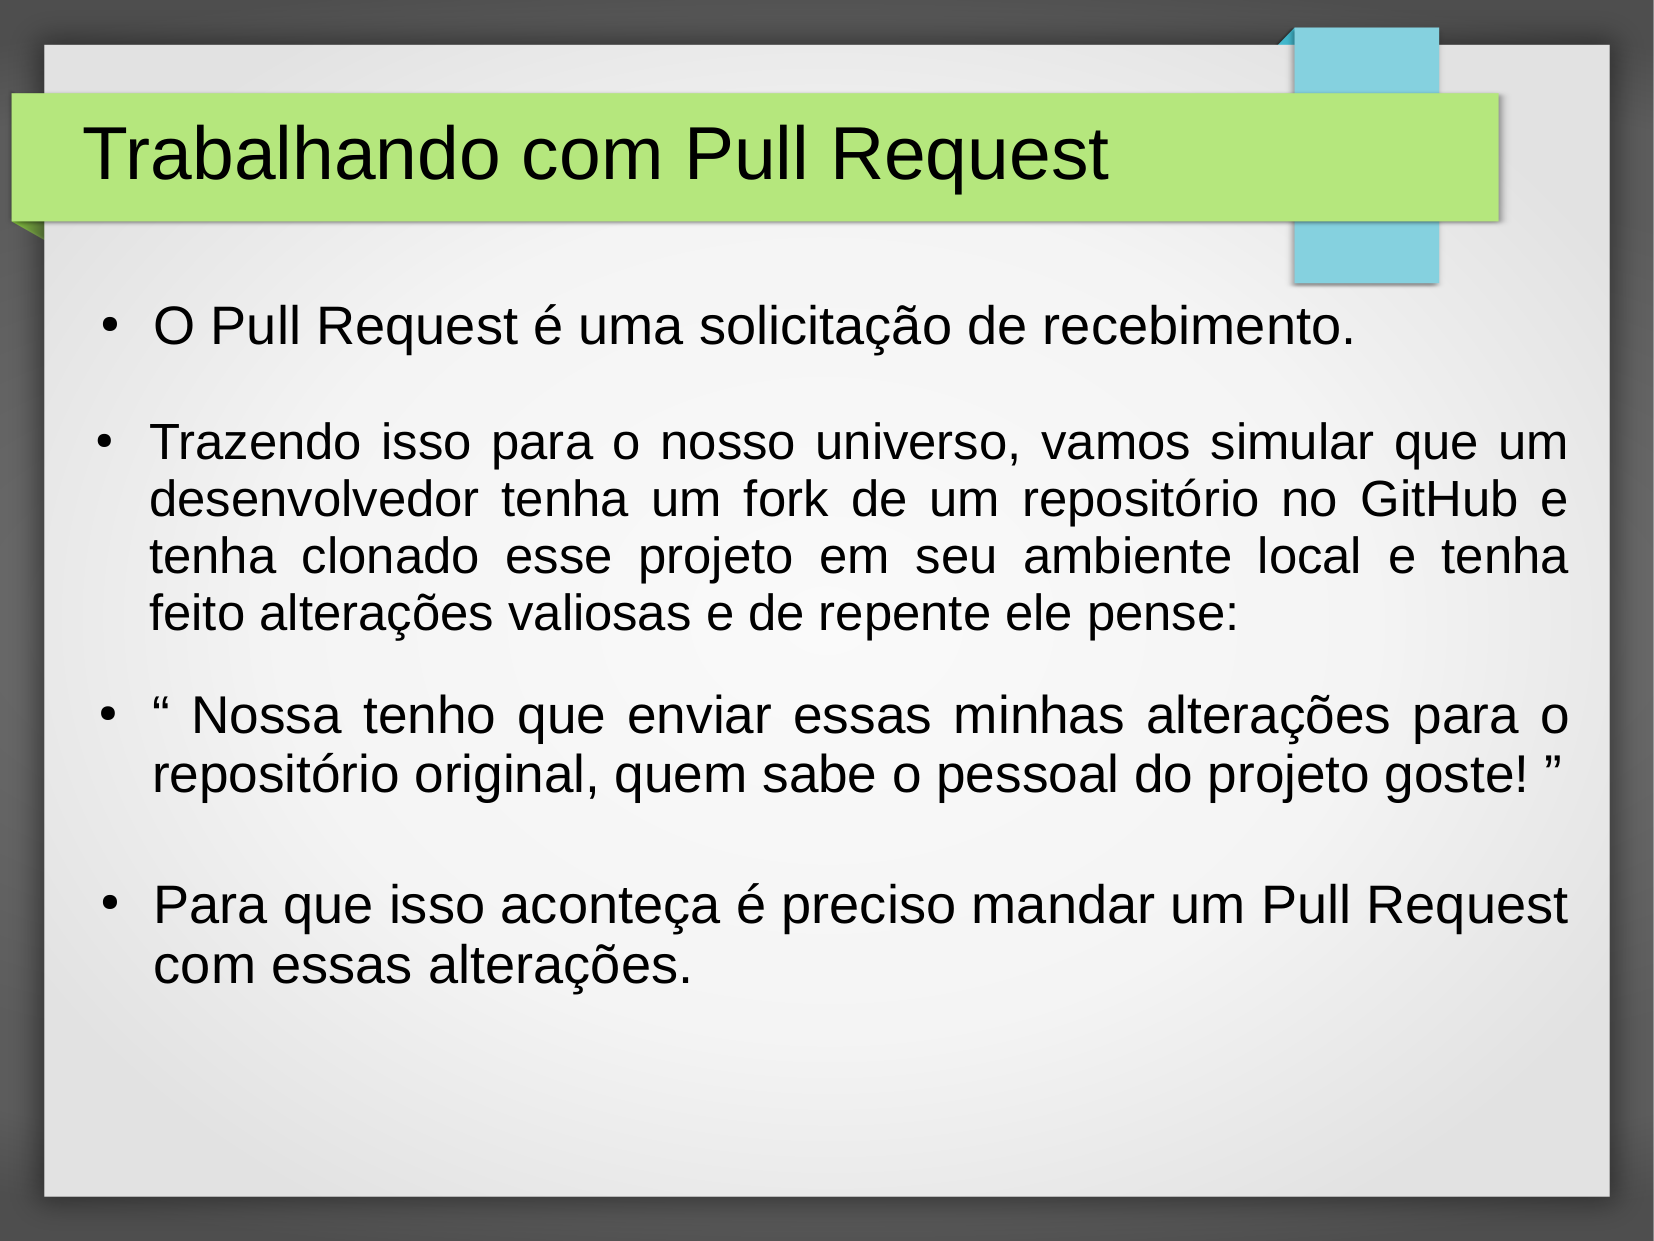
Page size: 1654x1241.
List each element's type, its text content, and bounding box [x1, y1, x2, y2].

list Para que isso aconteça é preciso mandar um Pull Request com essas alterações. [82, 874, 1571, 1052]
list “ Nossa tenho que enviar essas minhas alterações para o repositório original, quem sabe o pessoal do projeto goste! ” [82, 685, 1571, 863]
picture [0, 0, 1654, 1241]
list O Pull Request é uma solicitação de recebimento. [82, 295, 1571, 390]
title Trabalhando com Pull Request [82, 94, 1264, 213]
list Trazendo isso para o nosso universo, vamos simular que um desenvolvedor tenha um fork de um repositório no GitHub e tenha clonado esse projeto em seu ambiente local e tenha feito alterações valiosas e de repente ele pense: [82, 413, 1571, 685]
